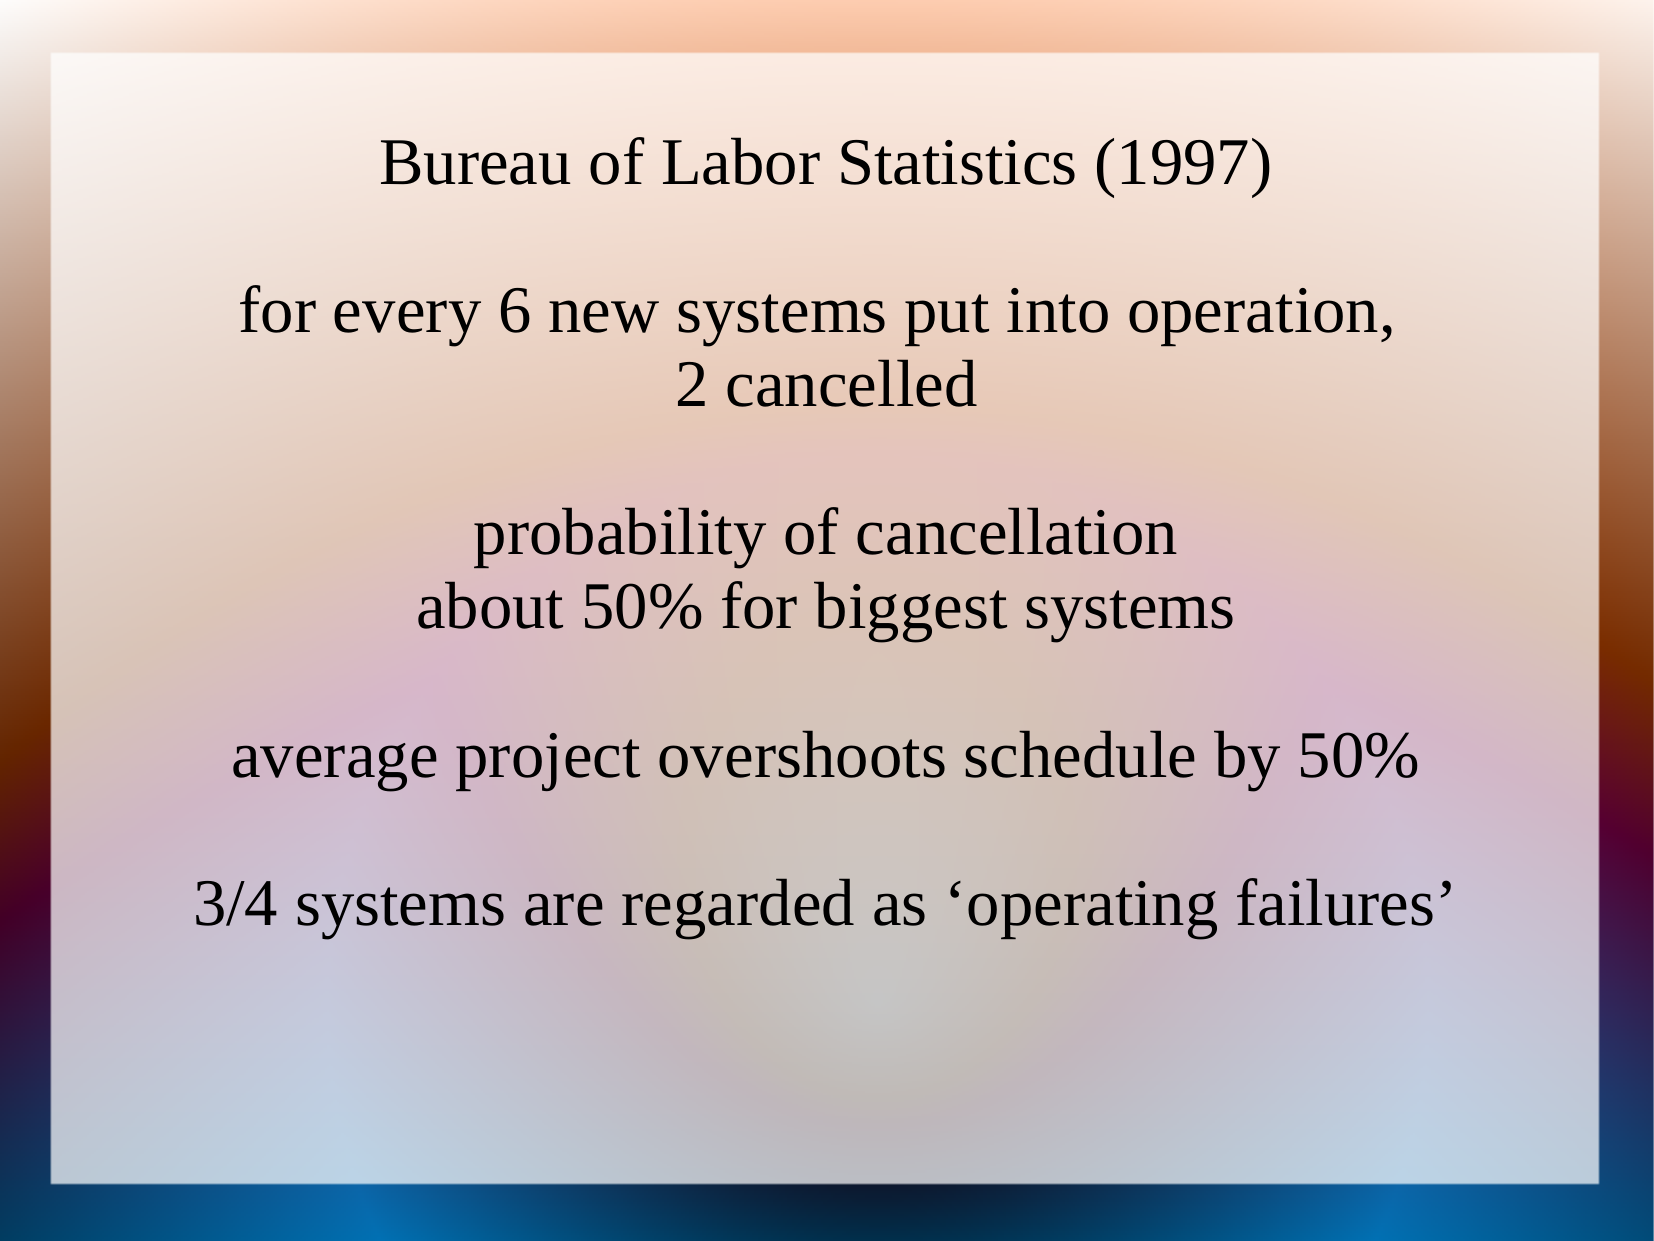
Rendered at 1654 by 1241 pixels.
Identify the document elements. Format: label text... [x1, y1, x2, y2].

subtitle Bureau of Labor Statistics (1997) for every 6 new systems put into operation, 2 cancelled probability of cancellation about 50% for biggest systems average project overshoots schedule by 50% 3/4 systems are regarded as ‘operating failures’ [82, 55, 1571, 1010]
picture [0, 0, 1654, 1241]
